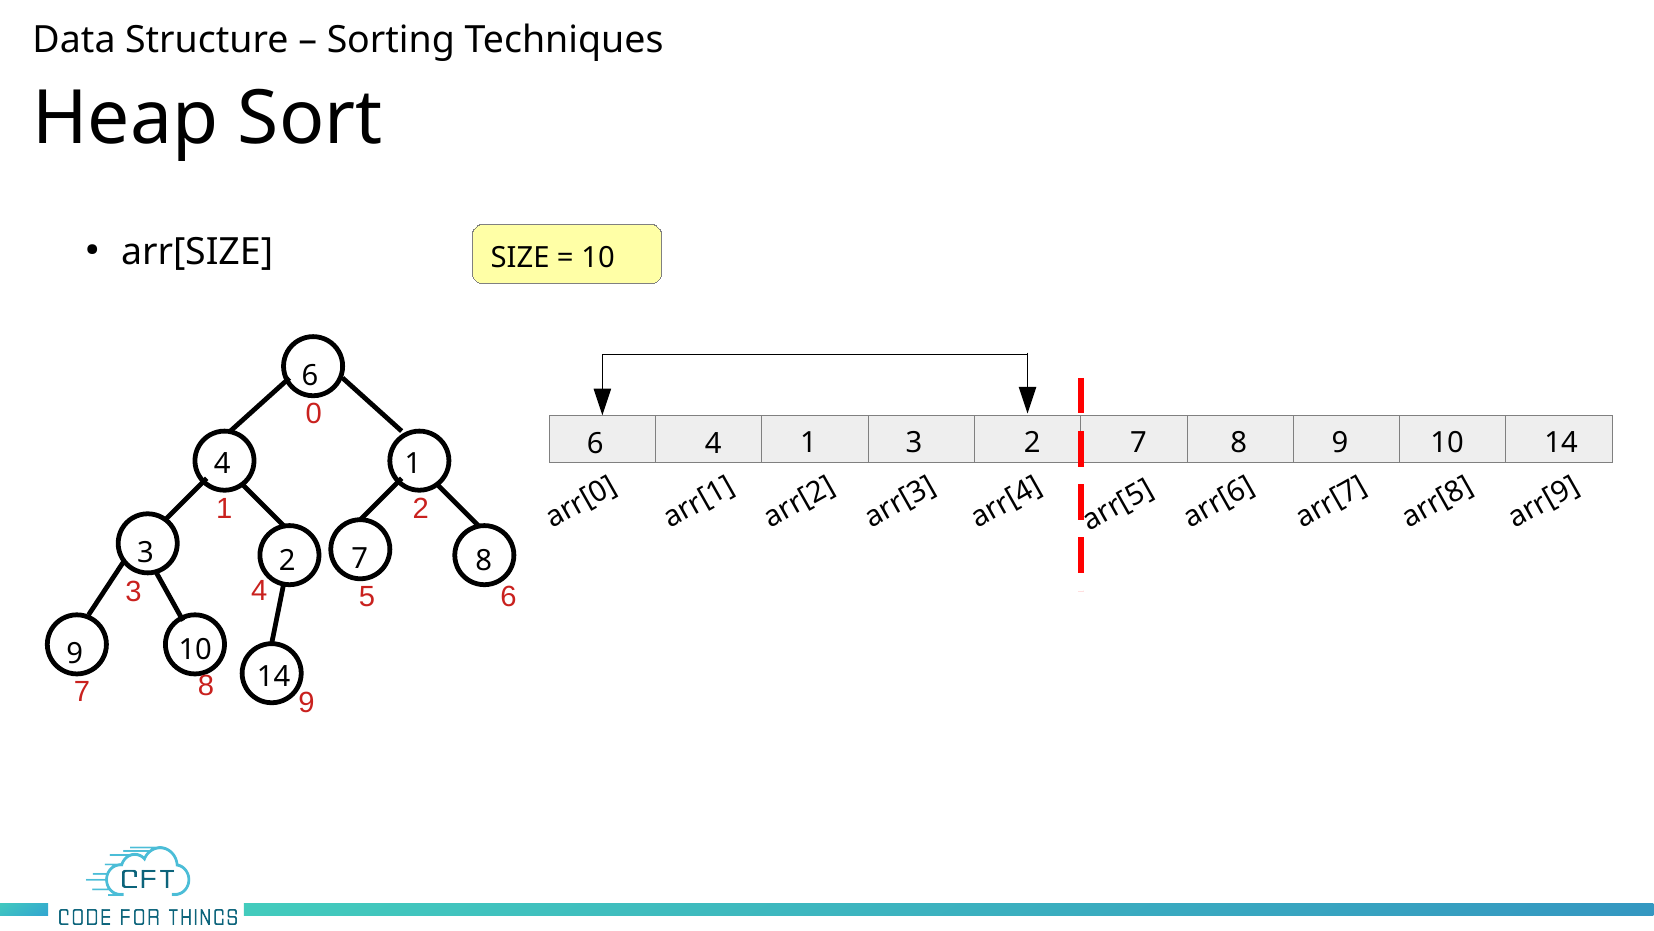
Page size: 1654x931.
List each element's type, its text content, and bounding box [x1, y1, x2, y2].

text_box 8 [183, 661, 229, 710]
text_box [259, 540, 264, 566]
text_box [194, 445, 199, 476]
text_box [118, 528, 122, 558]
text_box 7 [336, 529, 385, 579]
text_box 3 [122, 523, 171, 573]
text_box 5 [343, 572, 390, 621]
text_box arr[7] [1272, 441, 1412, 554]
text_box [126, 513, 170, 523]
text_box [47, 630, 51, 659]
text_box 1 [785, 413, 853, 463]
text_box [171, 525, 178, 562]
text_box 10 [1415, 413, 1483, 463]
text_box [1164, 415, 1215, 463]
text_box [549, 415, 572, 463]
text_box 1 [389, 435, 457, 485]
text_box [470, 581, 485, 585]
text_box [454, 538, 460, 572]
text_box arr[8] [1380, 438, 1515, 554]
text_box 6 [286, 346, 349, 396]
text_box [283, 581, 304, 585]
text_box 14 [1529, 413, 1597, 463]
text_box 6 [572, 415, 644, 465]
text_box 6 [485, 572, 532, 621]
text_box [1384, 415, 1415, 463]
text_box [330, 532, 336, 566]
text_box [385, 533, 390, 566]
text_box 7 [1115, 413, 1164, 463]
text_box 4 [690, 415, 757, 465]
text_box 3 [110, 567, 116, 576]
text_box 3 [890, 413, 958, 463]
text_box 0 [290, 389, 337, 437]
text_box [644, 415, 690, 463]
text_box [338, 519, 382, 529]
text_box 9 [1316, 413, 1384, 463]
text_box [1483, 415, 1529, 463]
text_box [404, 431, 435, 435]
text_box arr[0] [520, 459, 661, 554]
text_box [209, 431, 240, 435]
text_box [1597, 415, 1613, 463]
text_box 1 [201, 484, 248, 532]
title Data Structure – Sorting Techniques Heap Sort [32, 12, 1184, 166]
text_box arr[6] [1164, 438, 1300, 554]
text_box arr[SIZE] [70, 217, 315, 284]
text_box [272, 525, 307, 531]
text_box [472, 224, 662, 284]
text_box [1264, 415, 1316, 463]
text_box 9 [283, 679, 330, 727]
text_box 7 [59, 667, 105, 716]
text_box 8 [460, 531, 509, 581]
text_box arr[4] [949, 439, 1084, 554]
text_box [100, 626, 107, 663]
text_box arr[9] [1482, 442, 1625, 554]
text_box [258, 643, 286, 647]
text_box arr[1] [637, 451, 774, 554]
text_box [184, 614, 212, 620]
picture [59, 846, 237, 925]
text_box 2 [264, 531, 313, 581]
text_box 2 [1009, 413, 1058, 463]
text_box 3 [110, 567, 157, 616]
text_box arr[3] [839, 450, 981, 554]
text_box [254, 697, 283, 703]
text_box [291, 336, 335, 346]
text_box 4 [199, 435, 266, 485]
text_box [1058, 415, 1115, 463]
text_box SIZE = 10 [475, 228, 656, 278]
text_box 14 [242, 647, 309, 697]
text_box [757, 415, 785, 463]
text_box [853, 415, 890, 463]
text_box 10 [163, 620, 231, 670]
text_box [958, 415, 1009, 463]
text_box arr[2] [738, 443, 875, 554]
text_box arr[5] [1058, 442, 1199, 558]
text_box [55, 614, 99, 624]
text_box [467, 525, 502, 531]
text_box [313, 537, 320, 574]
text_box 2 [397, 484, 444, 532]
text_box 8 [1215, 413, 1264, 463]
text_box 9 [51, 624, 100, 674]
text_box 4 [236, 566, 283, 615]
text_box [509, 538, 514, 572]
